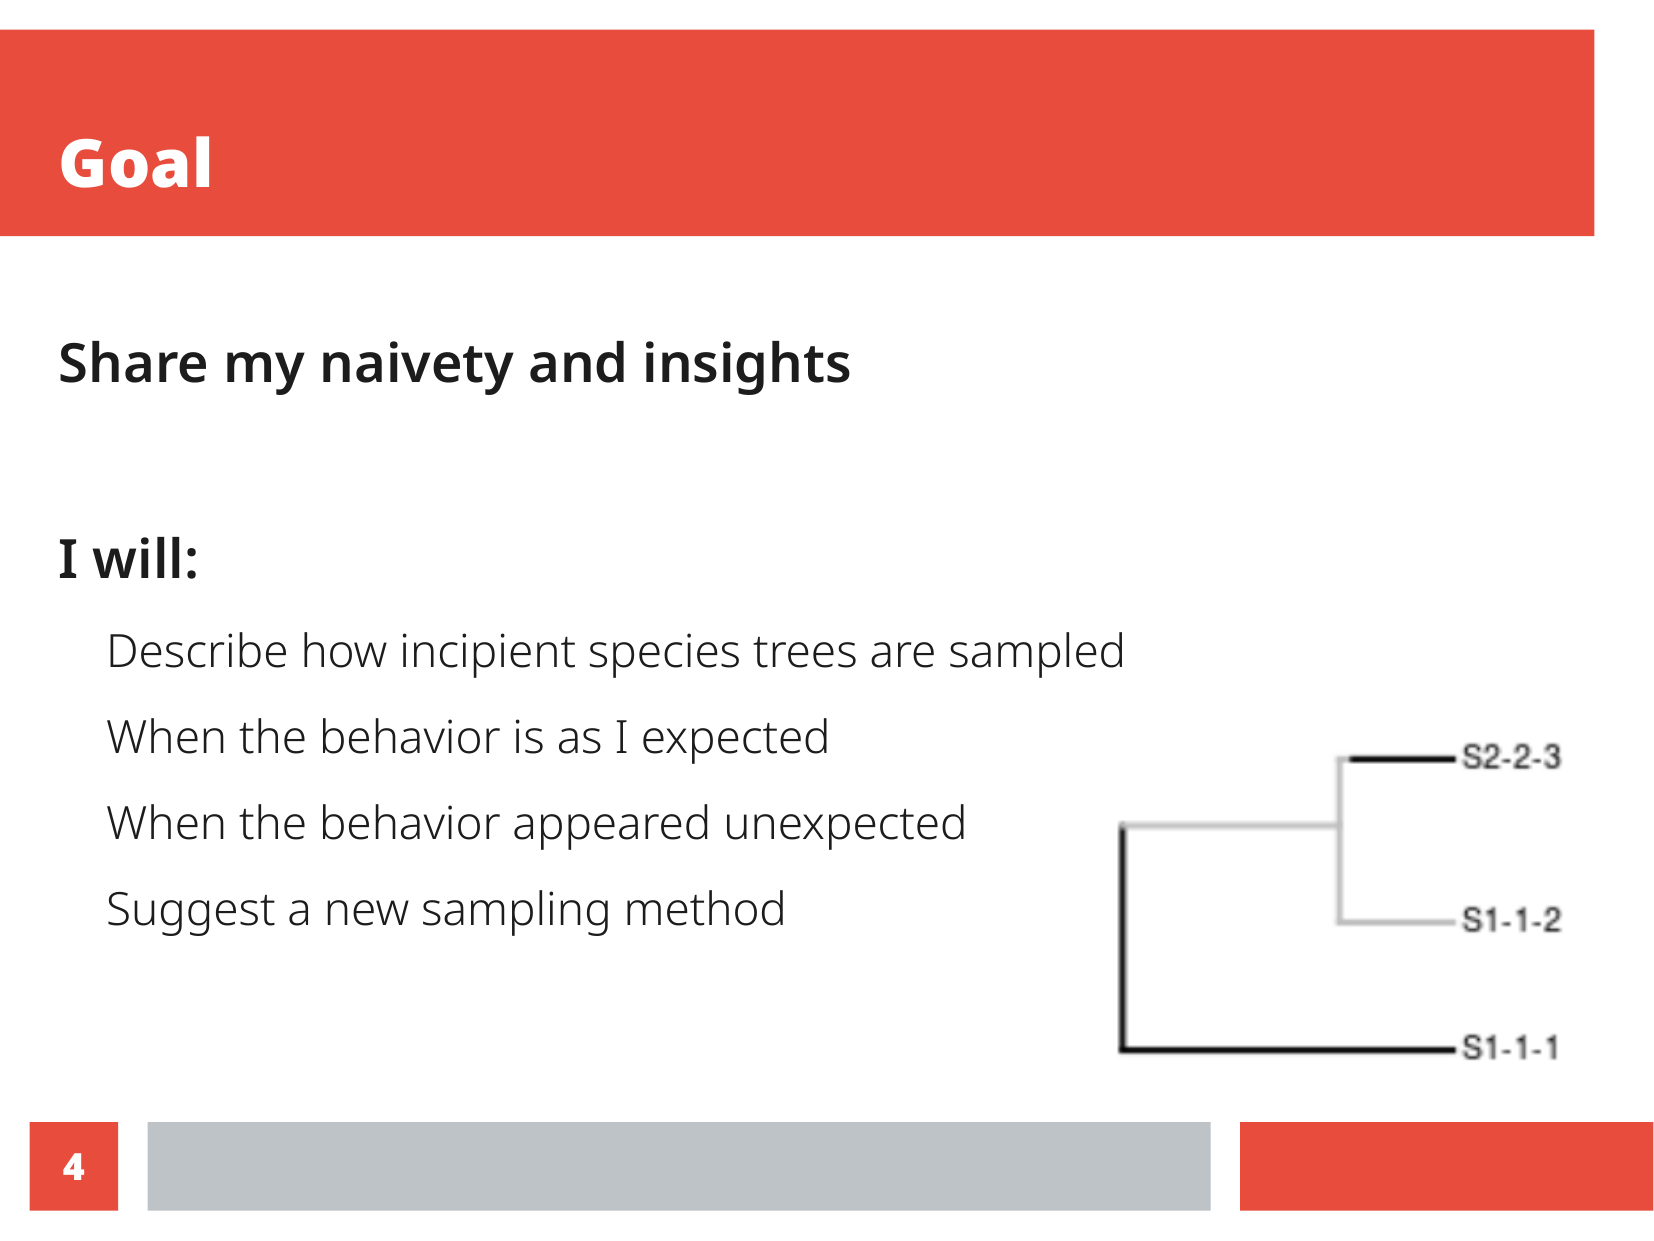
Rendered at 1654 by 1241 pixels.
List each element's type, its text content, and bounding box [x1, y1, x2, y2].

picture [1095, 716, 1634, 1111]
list Share my naivety and insights I will: Describe how incipient species trees are sampled When the behavior is as I expected When the behavior appeared unexpected Suggest a new sampling method [59, 324, 1565, 1093]
title Goal [59, 59, 1595, 207]
